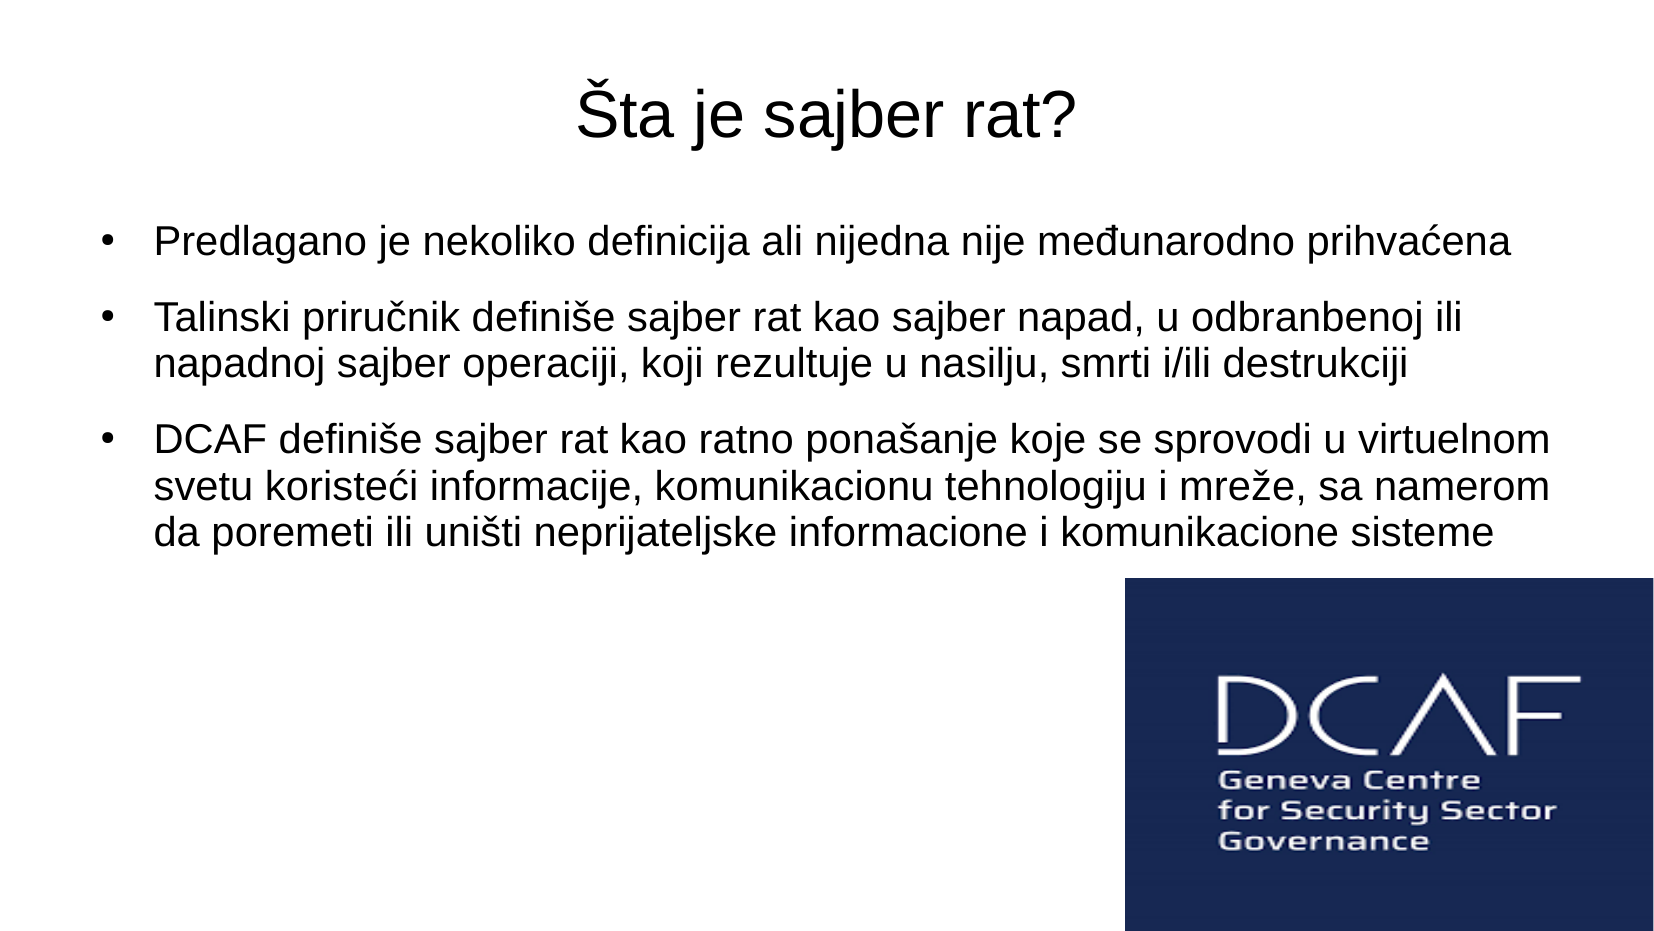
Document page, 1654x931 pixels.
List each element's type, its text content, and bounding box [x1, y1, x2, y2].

title Šta je sajber rat? [82, 37, 1571, 193]
picture [1125, 578, 1654, 931]
list Predlagano je nekoliko definicija ali nijedna nije međunarodno prihvaćena Talinski priručnik definiše sajber rat kao sajber napad, u odbranbenoj ili napadnoj sajber operaciji, koji rezultuje u nasilju, smrti i/ili destrukciji DCAF definiše sajber rat kao ratno ponašanje koje se sprovodi u virtuelnom svetu koristeći informacije, komunikacionu tehnologiju i mreže, sa namerom da poremeti ili uništi neprijateljske informacione i komunikacione sisteme [82, 217, 1571, 758]
